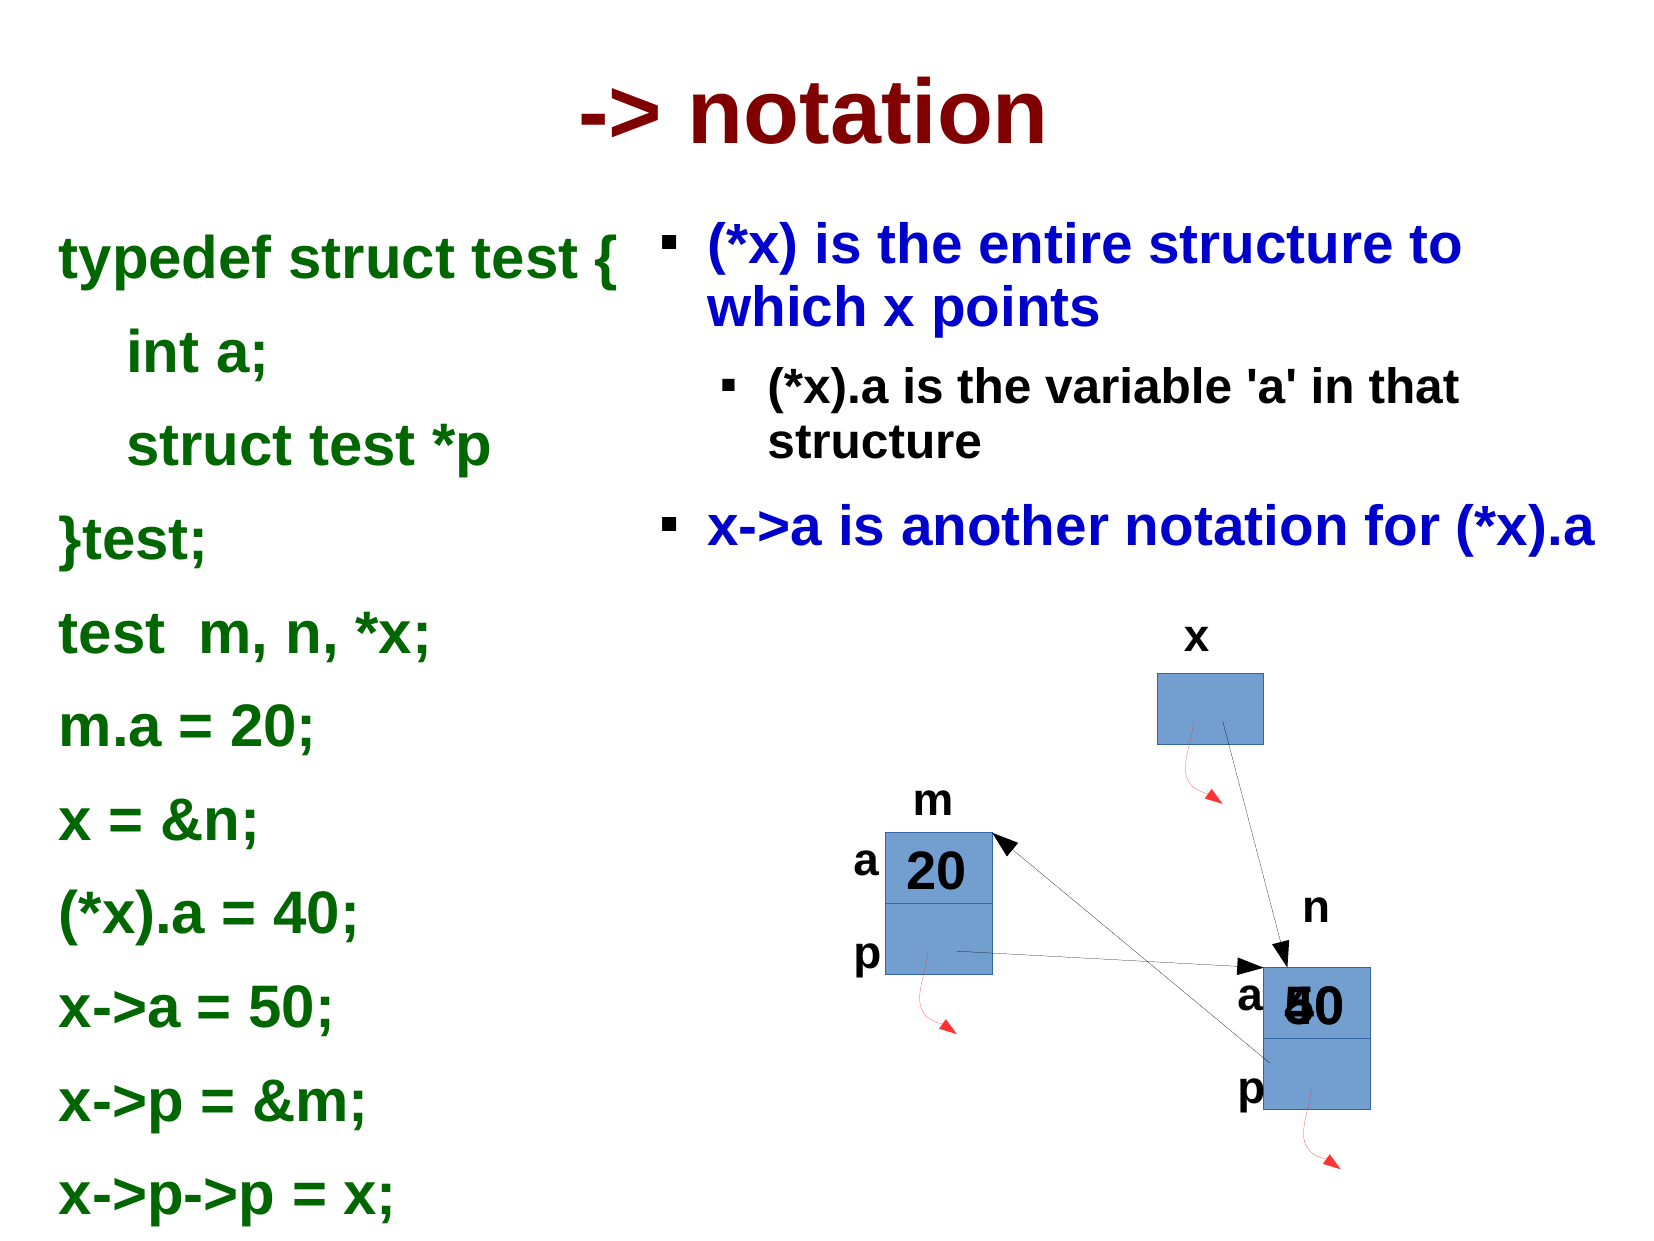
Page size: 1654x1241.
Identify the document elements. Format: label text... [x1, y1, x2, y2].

title -> notation [82, 8, 1571, 216]
text_box a p [1222, 961, 1270, 1062]
text_box [1157, 673, 1264, 745]
text_box a p [838, 826, 886, 987]
text_box 50 [1269, 967, 1365, 1044]
text_box 20 [891, 832, 987, 909]
text_box a p [1222, 961, 1237, 966]
text_box n [1287, 873, 1347, 940]
list (*x) is the entire structure to which x points (*x).a is the variable 'a' in that structure x->a is another notation for (*x).a [647, 211, 1604, 578]
list typedef struct test { int a; struct test *p }test; test m, n, *x; m.a = 20; x = &n; (*x).a = 40; x->a = 50; x->p = &m; x->p->p = x; [59, 224, 745, 1229]
text_box a p [1222, 1025, 1270, 1122]
text_box [1270, 967, 1371, 1110]
text_box [886, 832, 993, 975]
text_box m [897, 766, 969, 832]
text_box x [1169, 602, 1229, 669]
